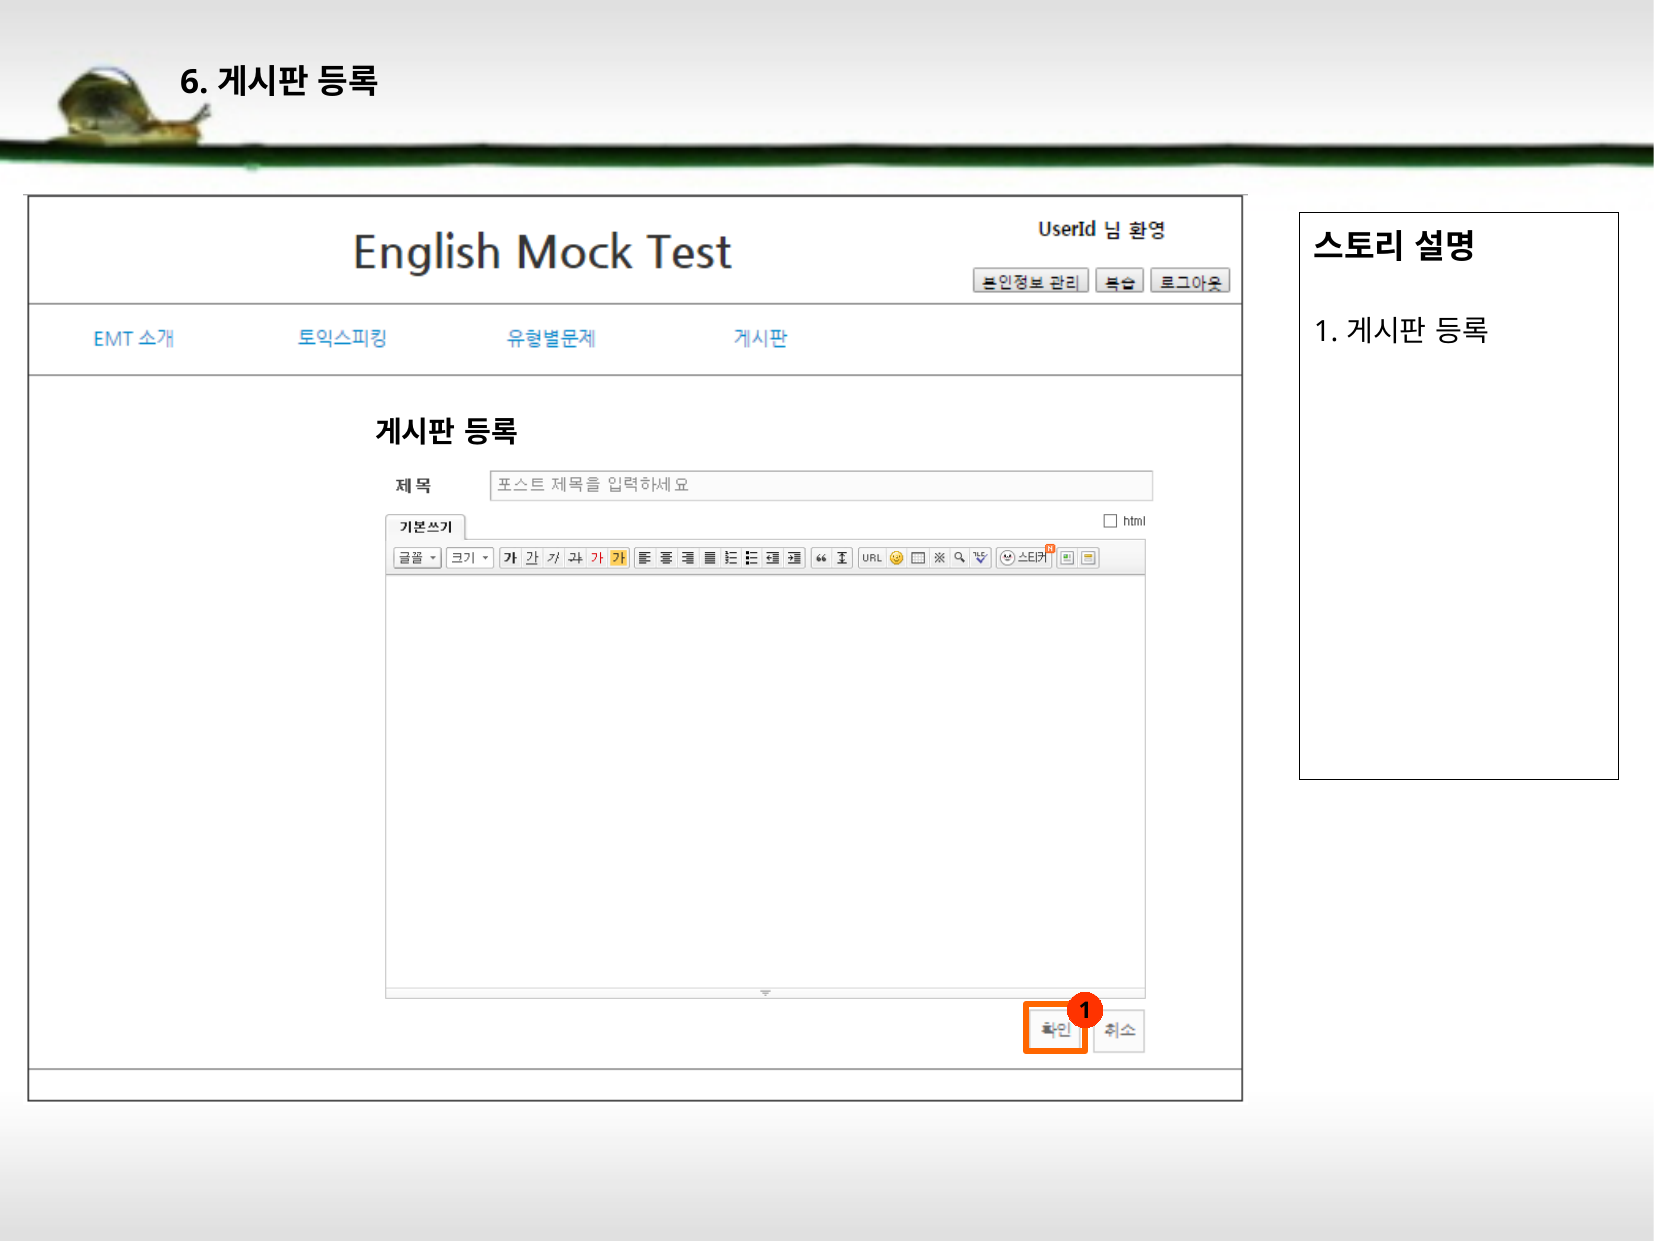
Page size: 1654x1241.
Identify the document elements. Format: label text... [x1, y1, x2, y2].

picture [0, 0, 1654, 1241]
text_box 1 [1067, 992, 1103, 1028]
text_box 스토리 설명 1. 게시판 등록 [1299, 212, 1619, 780]
text_box 게시판 등록 [360, 401, 621, 450]
text_box 6. 게시판 등록 [165, 47, 426, 101]
